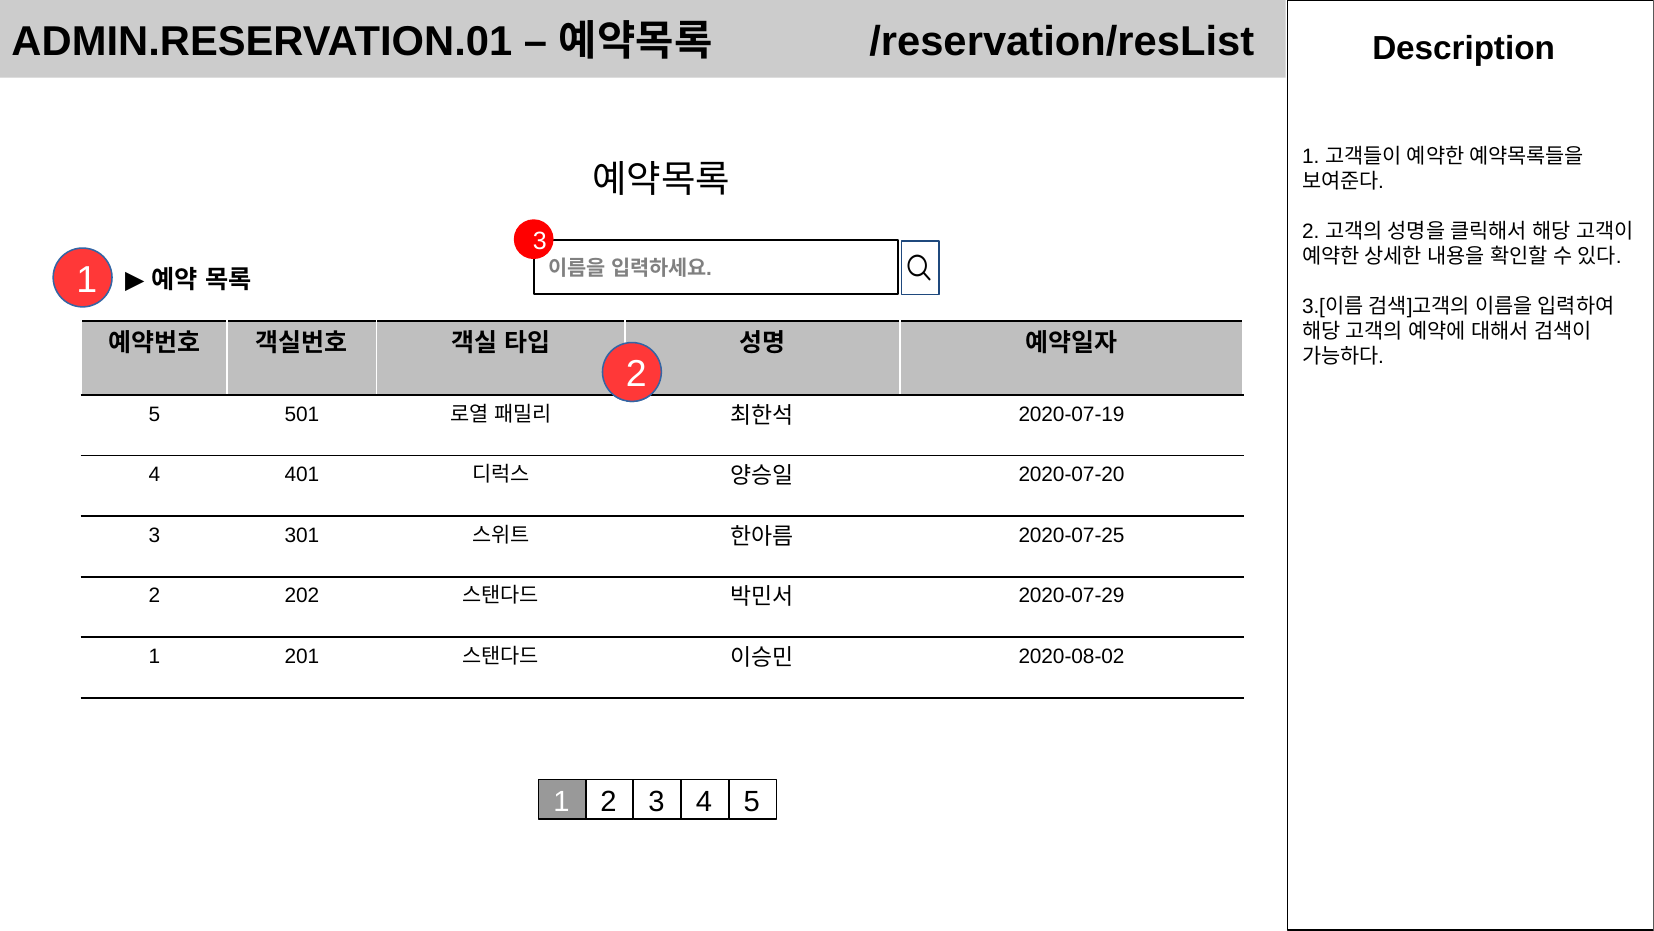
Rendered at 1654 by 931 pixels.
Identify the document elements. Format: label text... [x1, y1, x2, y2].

table_cell 501 [228, 396, 376, 455]
table_header 객실번호 [228, 322, 376, 394]
text_box 이름을 입력하세요. [533, 240, 898, 294]
table_cell 최한석 [626, 396, 899, 455]
table_header 성명 [626, 322, 899, 394]
table_cell 디럭스 [377, 456, 624, 515]
table_cell 201 [228, 638, 376, 697]
table_header 객실 타입 [377, 322, 624, 394]
table_cell 박민서 [626, 578, 899, 636]
table_header 예약일자 [901, 322, 1242, 394]
table_cell 5 [82, 396, 226, 455]
table_cell 202 [228, 578, 376, 636]
table_cell 1 [82, 638, 226, 697]
table_header 예약번호 [82, 322, 226, 394]
table_cell 스탠다드 [377, 638, 624, 697]
text_box ADMIN.RESERVATION.01 – 예약목록 /reservation/resList [0, 0, 1286, 78]
table_cell 로열 패밀리 [377, 396, 624, 455]
table_cell 301 [228, 517, 376, 576]
table_cell 2 [82, 578, 226, 636]
table_cell 2020-07-25 [901, 517, 1242, 576]
text_box 2 [585, 779, 633, 820]
text_box ▶ 예약 목록 [110, 256, 372, 302]
text_box 1. 고객들이 예약한 예약목록들을 보여준다. 2. 고객의 성명을 클릭해서 해당 고객이 예약한 상세한 내용을 확인할 수 있다. 3.[이름 검색]고객의 이름을 입력하여 해당 고객의 예약에 대해서 검색이 가능하다. [1287, 0, 1654, 931]
table_cell 이승민 [626, 638, 899, 697]
text_box 1 [53, 248, 110, 307]
table_cell 양승일 [626, 456, 899, 515]
text_box Description [1291, 18, 1636, 78]
table_cell 3 [82, 517, 226, 576]
table_cell 4 [82, 456, 226, 515]
text_box 예약목록 [537, 147, 786, 206]
table_cell 스탠다드 [377, 578, 624, 636]
text_box 4 [681, 779, 728, 820]
text_box 5 [728, 779, 777, 820]
text_box 1 [538, 779, 585, 820]
table_cell 한아름 [626, 517, 899, 576]
table_cell 2020-08-02 [901, 638, 1242, 697]
table_cell 스위트 [377, 517, 624, 576]
table_cell 2020-07-20 [901, 456, 1242, 515]
text_box 2 [602, 342, 662, 402]
table_cell 401 [228, 456, 376, 515]
picture [907, 254, 931, 281]
text_box 3 [513, 219, 554, 260]
text_box 3 [633, 779, 681, 820]
table_cell 2020-07-19 [901, 396, 1242, 455]
table_cell 2020-07-29 [901, 578, 1242, 636]
